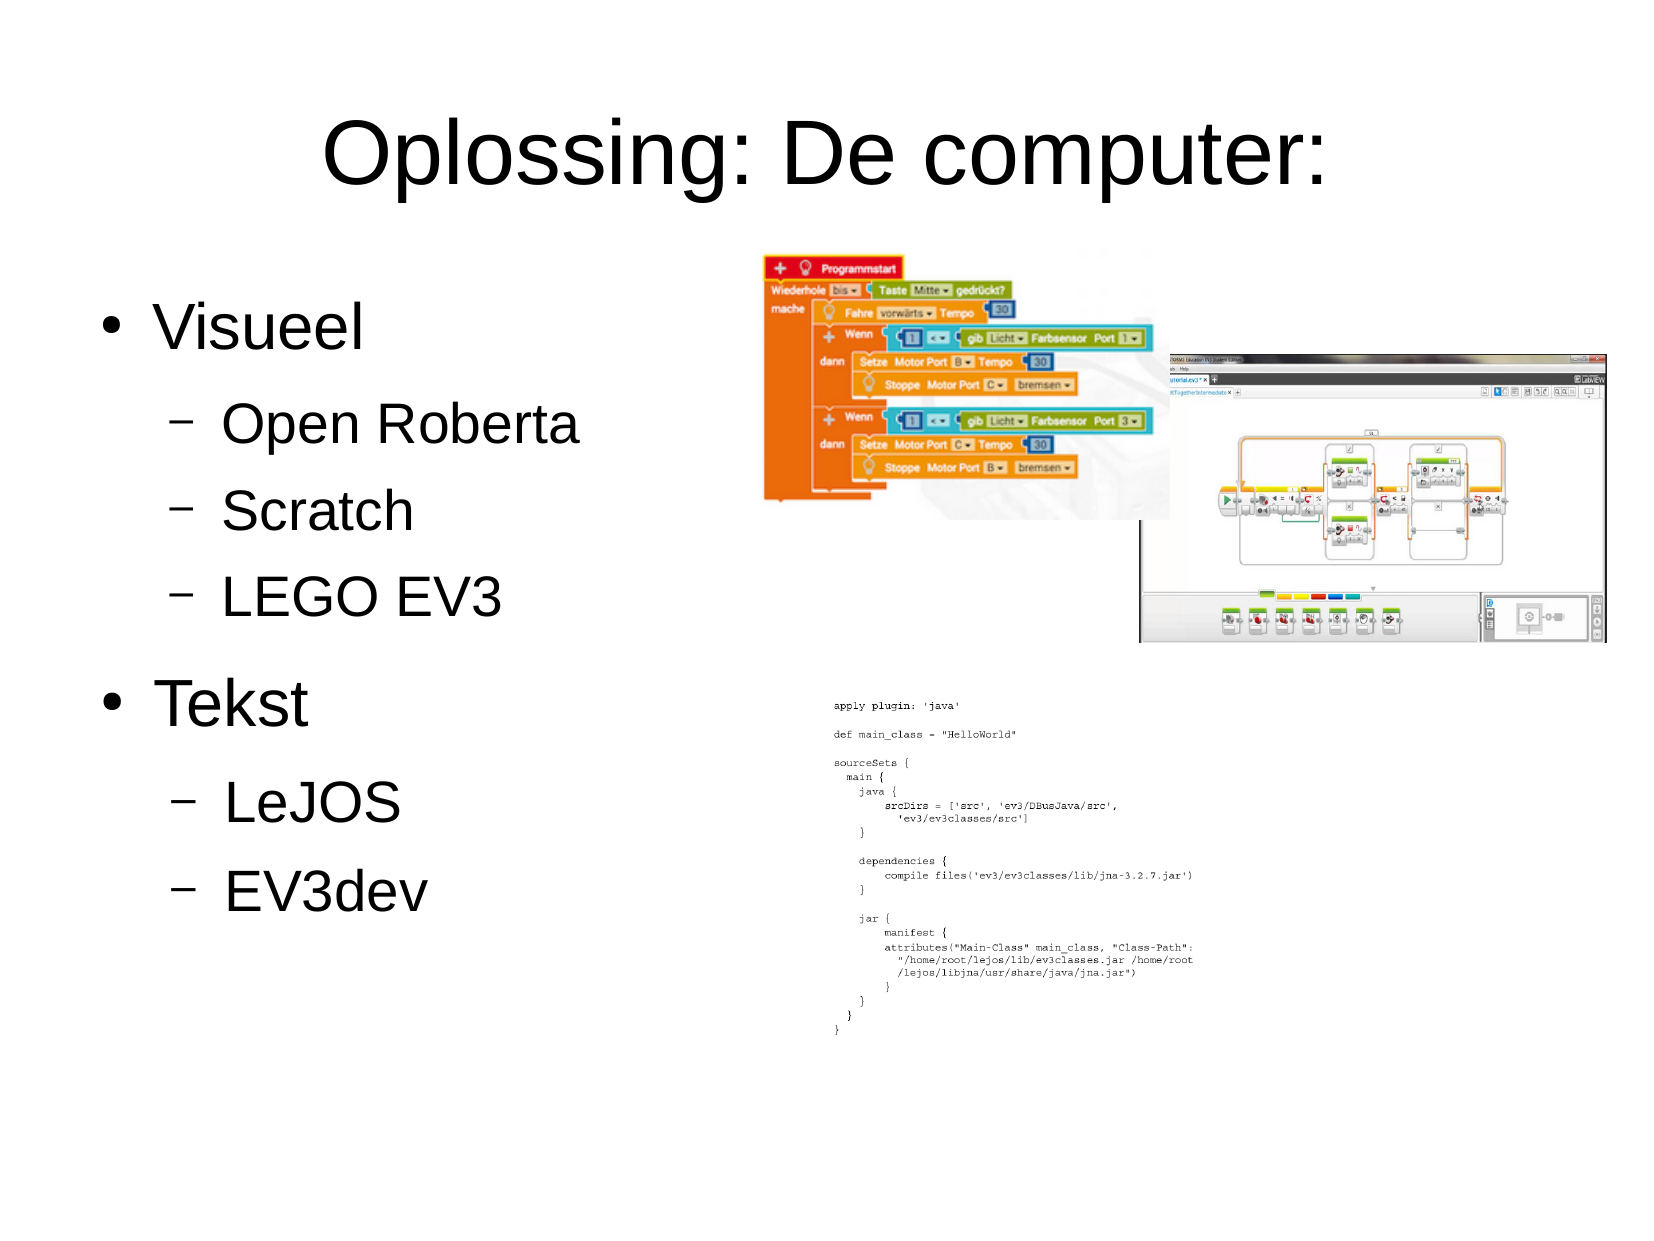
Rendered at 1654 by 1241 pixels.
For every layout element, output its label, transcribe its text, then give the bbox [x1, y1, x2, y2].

list Tekst LeJOS EV3dev [82, 665, 809, 1009]
list Visueel Open Roberta Scratch LEGO EV3 [82, 290, 809, 634]
picture [752, 246, 1607, 643]
picture [814, 696, 1197, 1040]
title Oplossing: De computer: [82, 49, 1571, 257]
